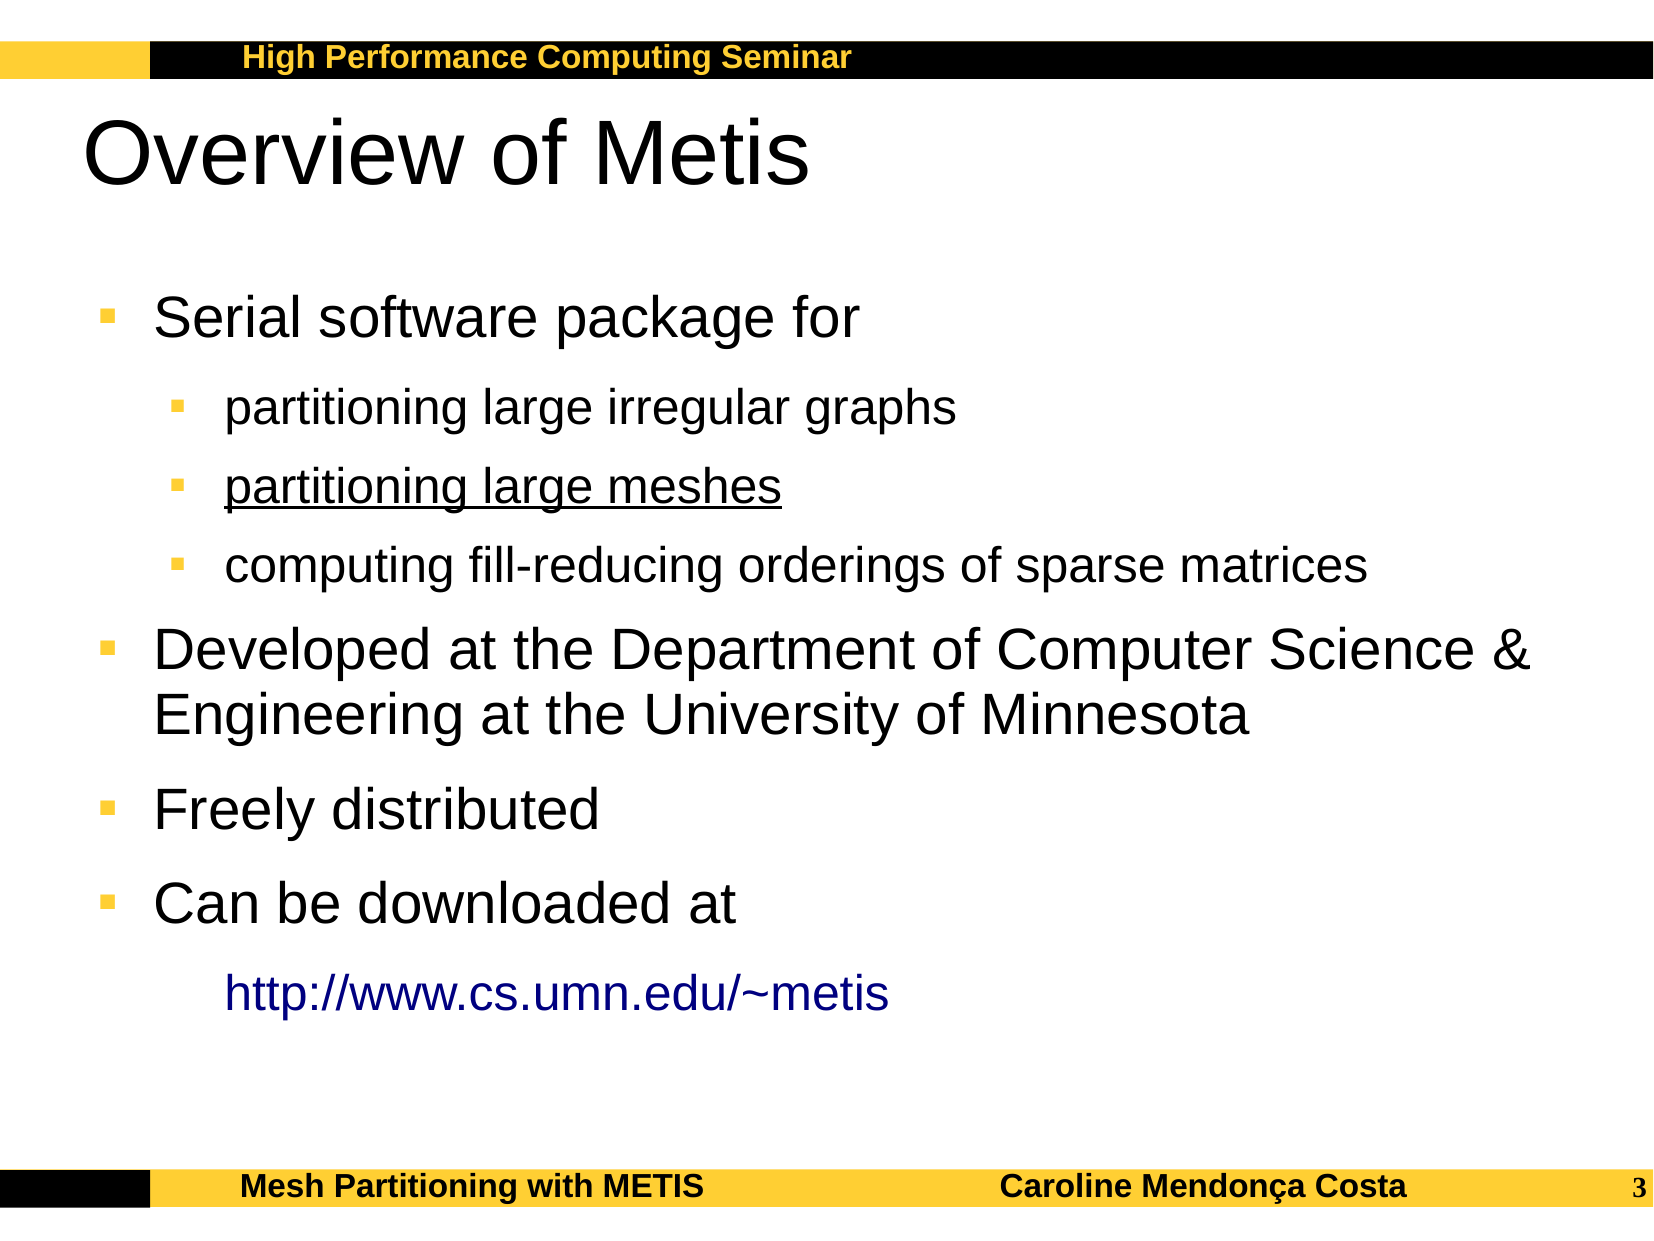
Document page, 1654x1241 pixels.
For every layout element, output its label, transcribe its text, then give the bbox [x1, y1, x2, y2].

title Overview of Metis [82, 49, 1571, 257]
list Serial software package for partitioning large irregular graphs partitioning large meshes computing fill-reducing orderings of sparse matrices Developed at the Department of Computer Science & Engineering at the University of Minnesota Freely distributed Can be downloaded at http://www.cs.umn.edu/~metis [82, 284, 1571, 1104]
